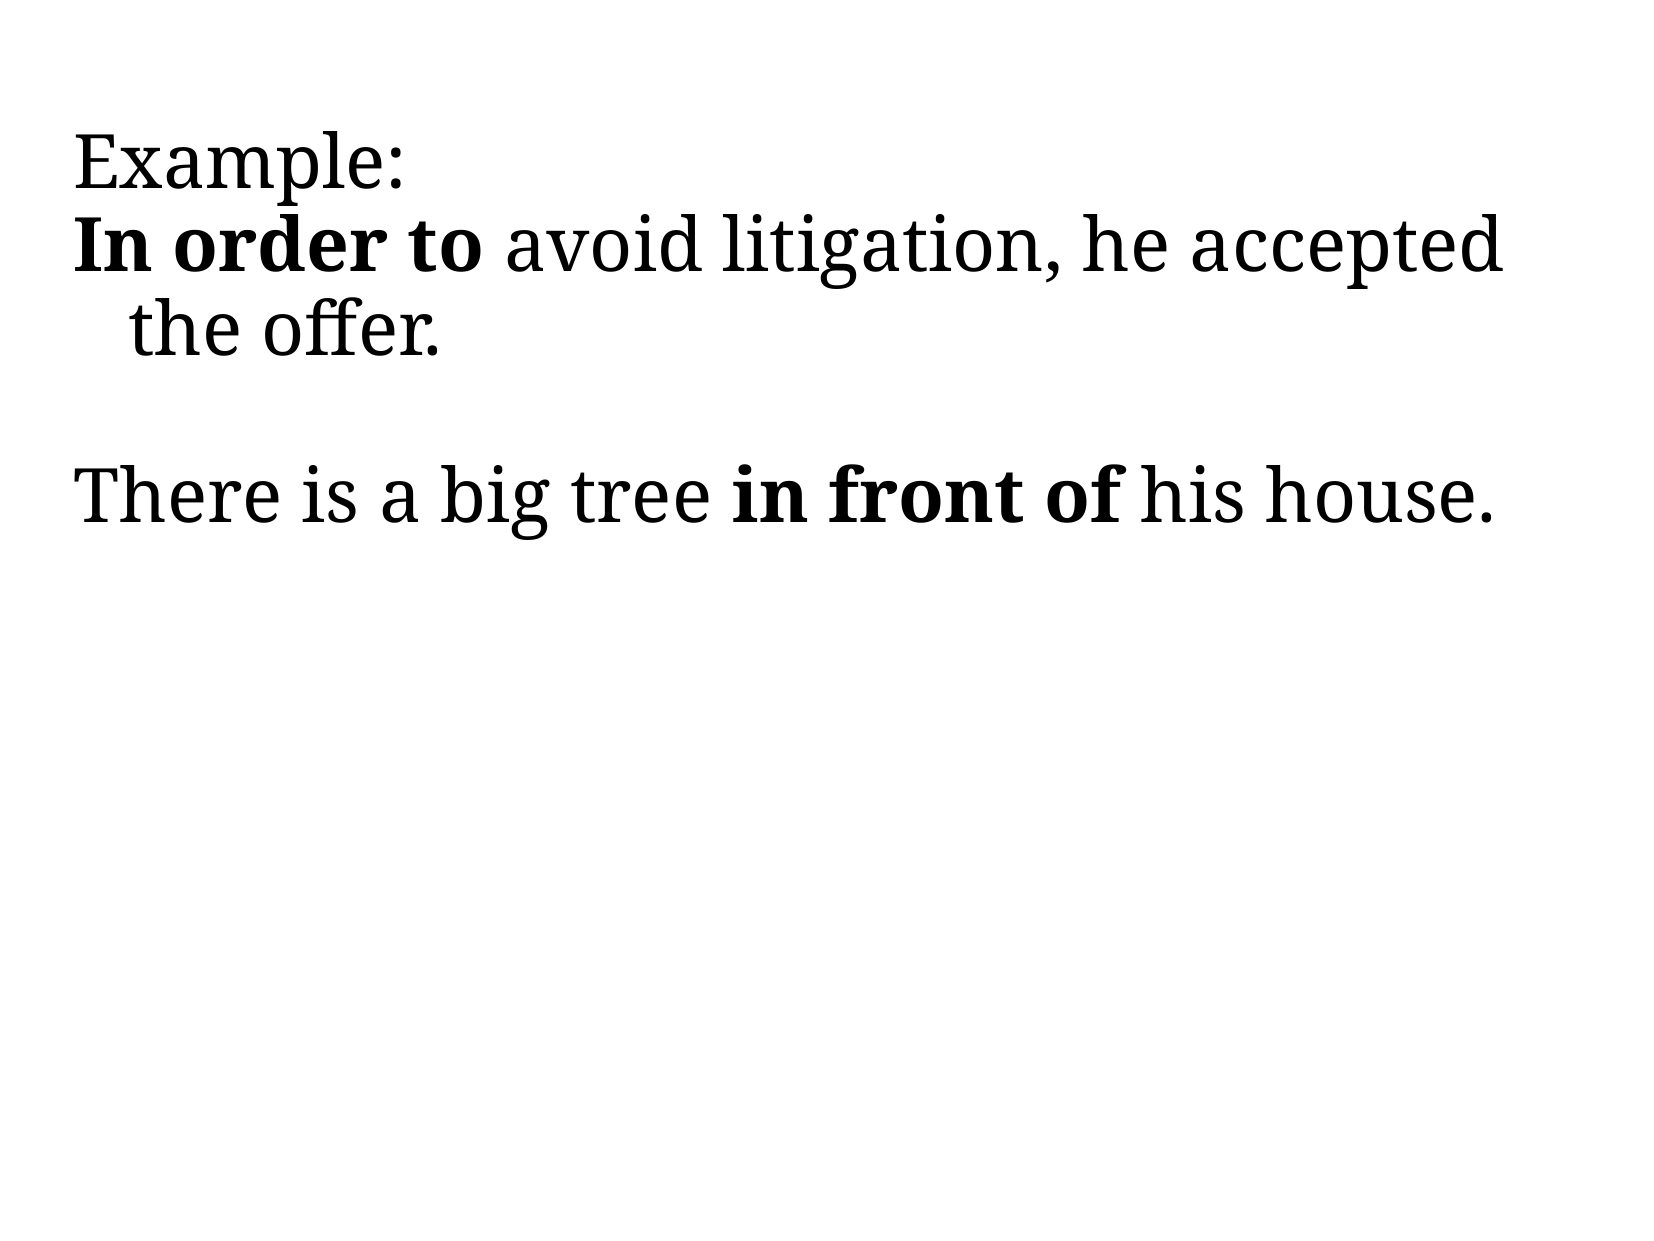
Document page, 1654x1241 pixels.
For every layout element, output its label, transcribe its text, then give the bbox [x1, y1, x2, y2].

text_box Example: In order to avoid litigation, he accepted the offer. There is a big tree in front of his house. [71, 120, 1560, 1140]
